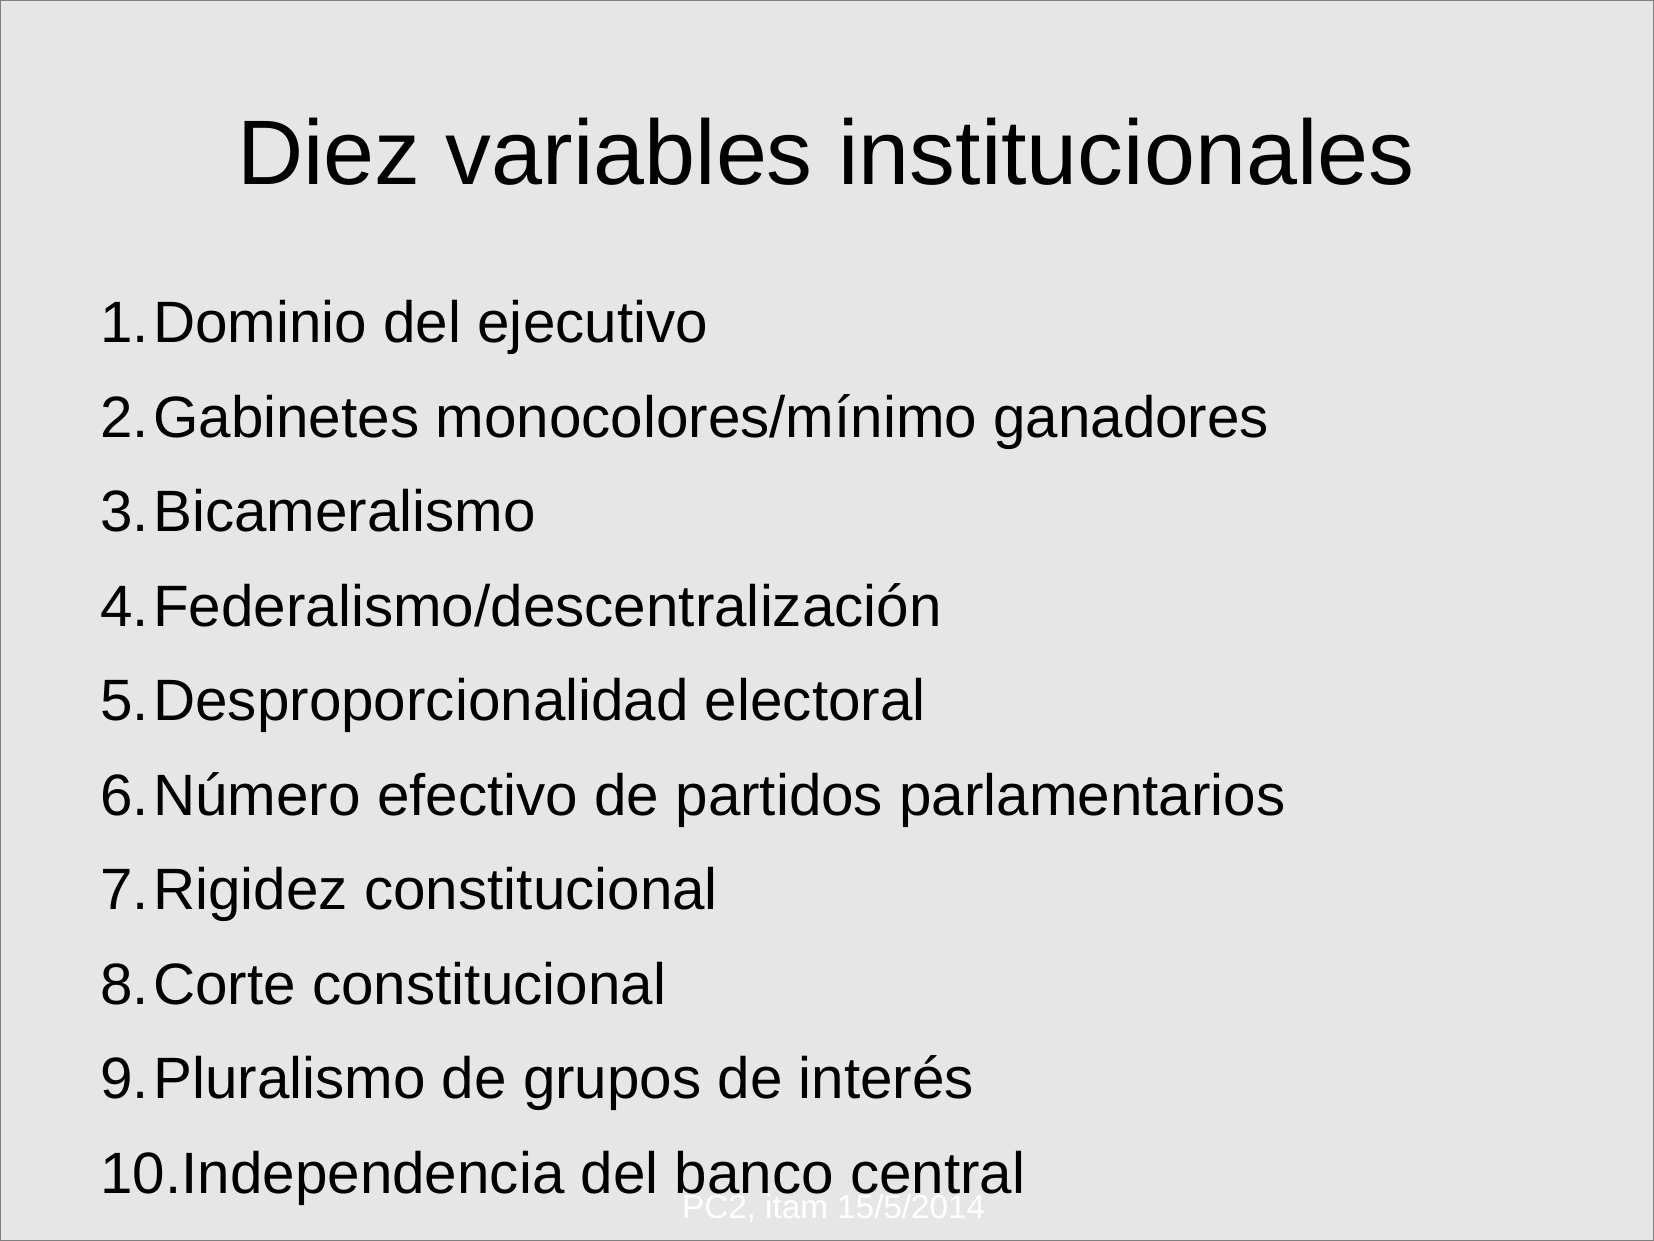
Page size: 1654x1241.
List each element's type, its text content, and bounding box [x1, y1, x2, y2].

title Diez variables institucionales [82, 49, 1571, 257]
list Dominio del ejecutivo Gabinetes monocolores/mínimo ganadores Bicameralismo Federalismo/descentralización Desproporcionalidad electoral Número efectivo de partidos parlamentarios Rigidez constitucional Corte constitucional Pluralismo de grupos de interés Independencia del banco central [82, 290, 1571, 1204]
